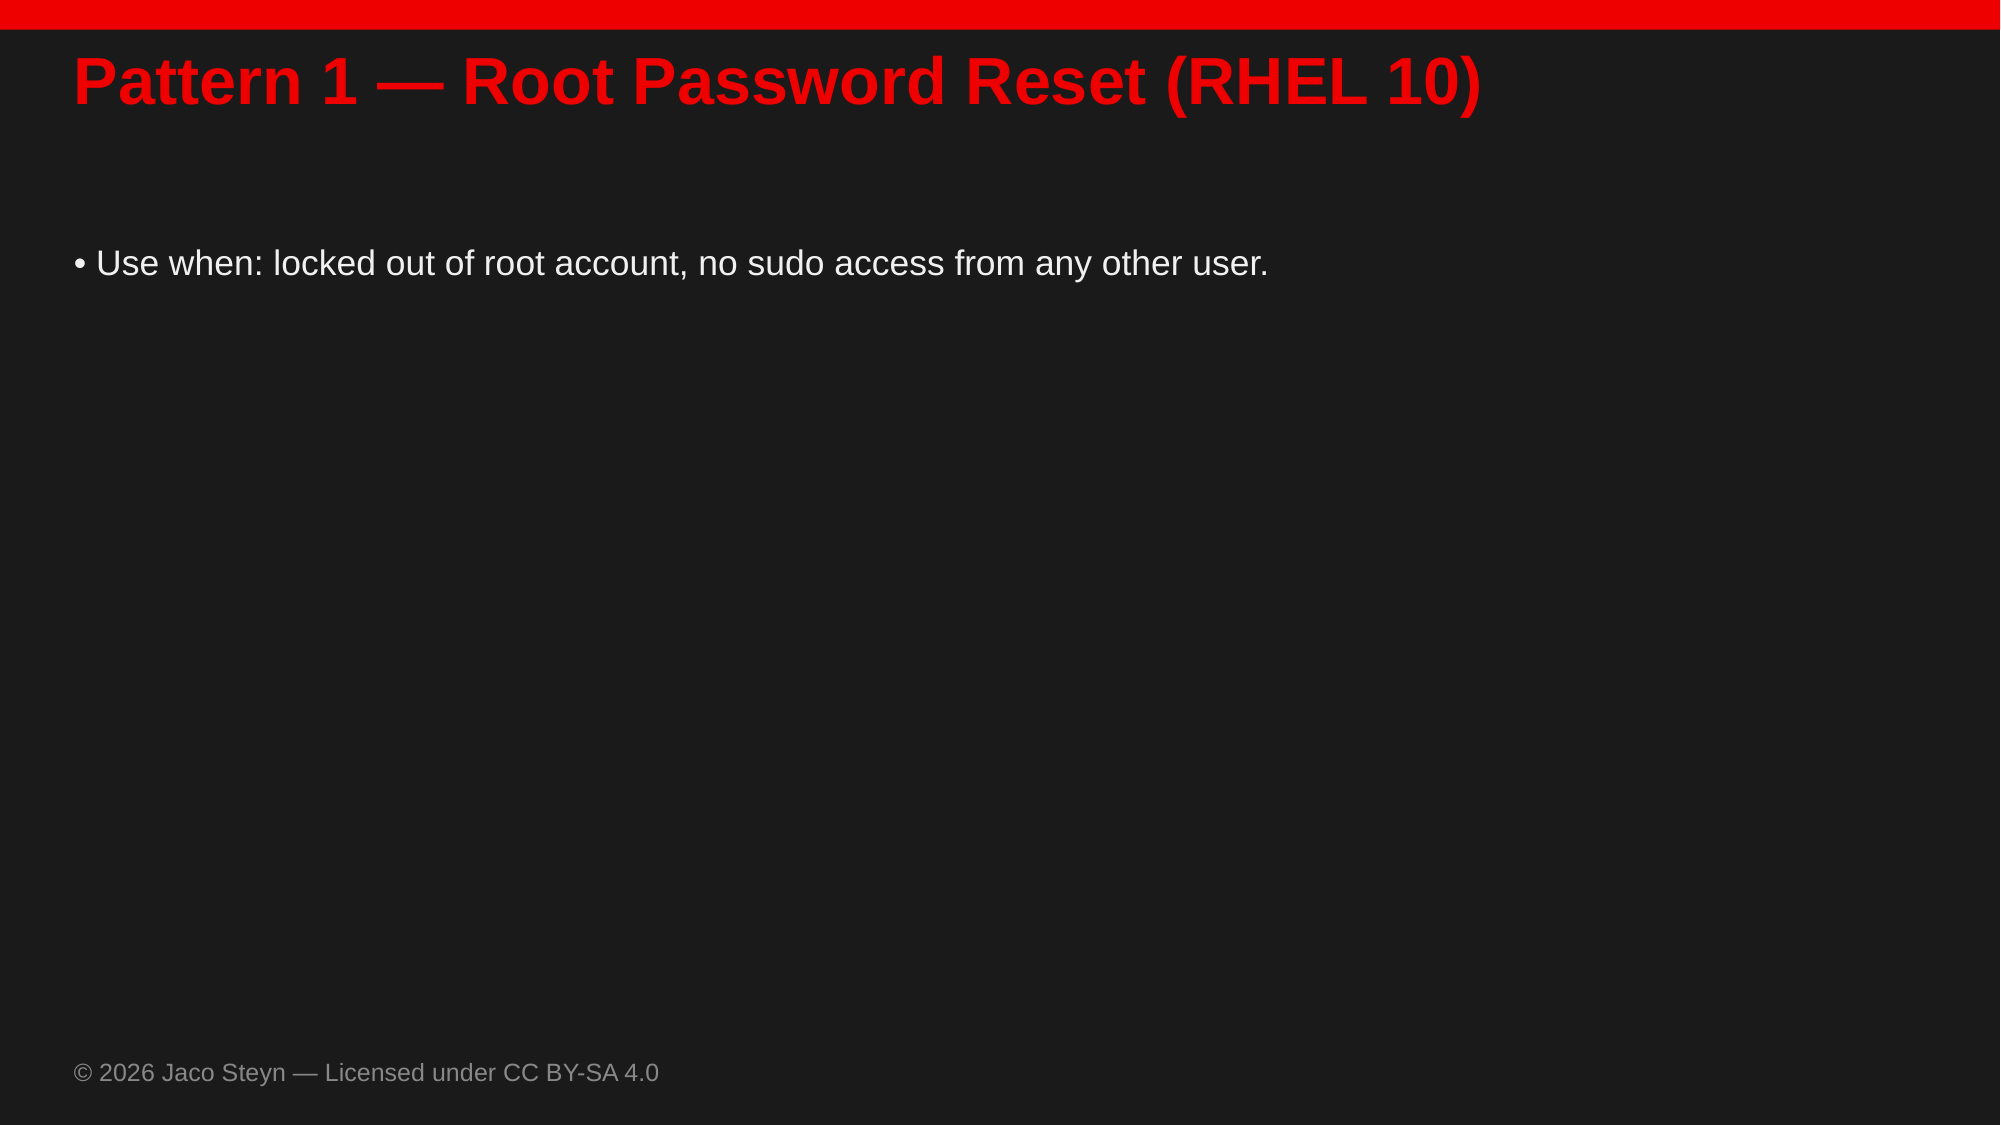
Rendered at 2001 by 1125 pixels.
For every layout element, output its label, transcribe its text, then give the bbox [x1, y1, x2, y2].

text_box • Use when: locked out of root account, no sudo access from any other user. [59, 236, 1942, 1037]
text_box [0, 0, 2001, 30]
text_box © 2026 Jaco Steyn — Licensed under CC BY-SA 4.0 [59, 1051, 1942, 1093]
text_box Pattern 1 — Root Password Reset (RHEL 10) [59, 36, 1942, 208]
